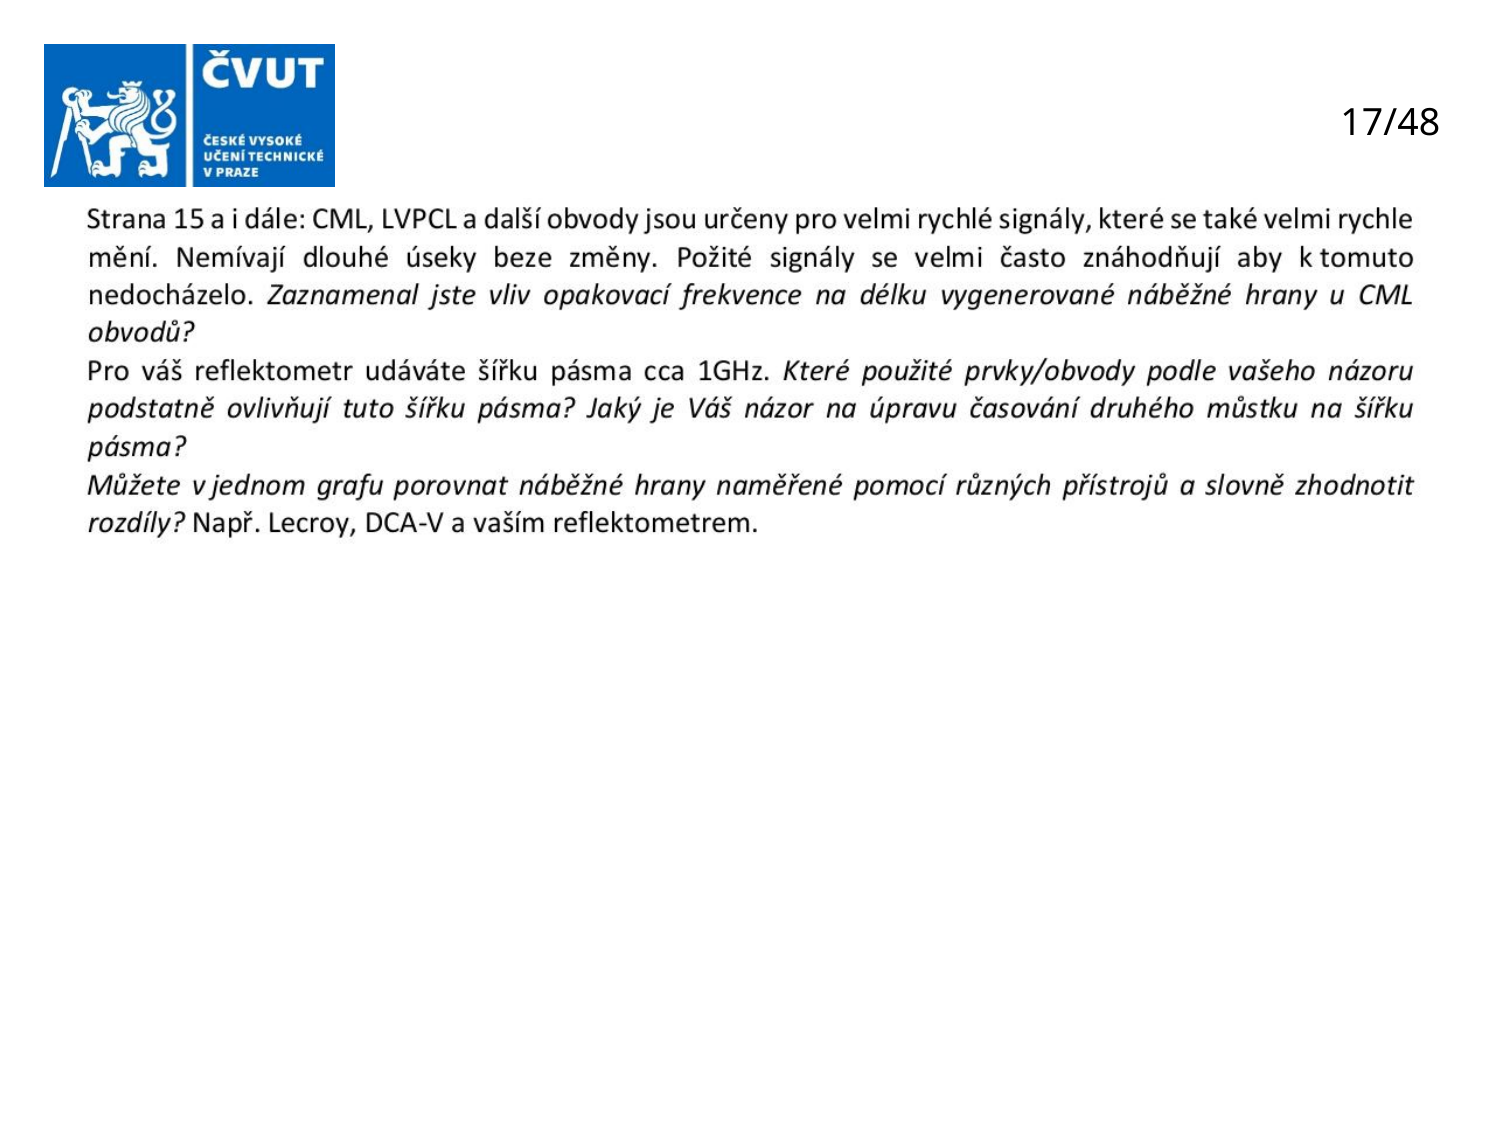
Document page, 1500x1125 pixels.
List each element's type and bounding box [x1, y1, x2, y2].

picture [44, 44, 335, 187]
picture [75, 198, 1426, 545]
